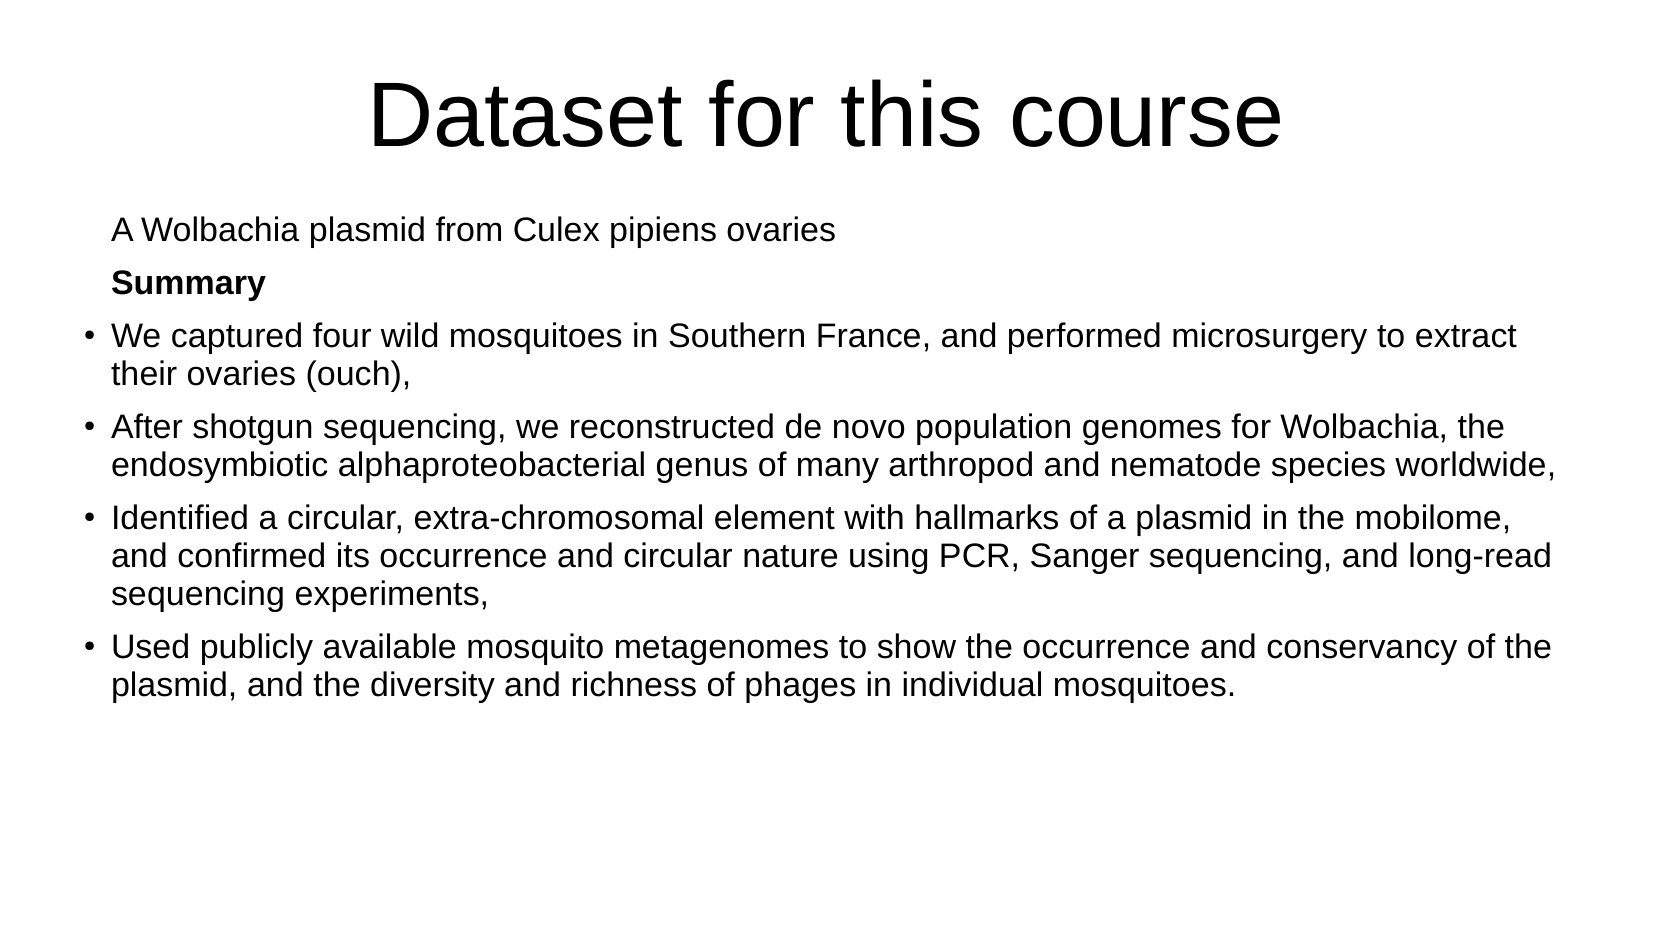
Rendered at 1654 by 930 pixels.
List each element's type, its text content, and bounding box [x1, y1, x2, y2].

title Dataset for this course [82, 37, 1571, 193]
list A Wolbachia plasmid from Culex pipiens ovaries Summary We captured four wild mosquitoes in Southern France, and performed microsurgery to extract their ovaries (ouch), After shotgun sequencing, we reconstructed de novo population genomes for Wolbachia, the endosymbiotic alphaproteobacterial genus of many arthropod and nematode species worldwide, Identified a circular, extra-chromosomal element with hallmarks of a plasmid in the mobilome, and confirmed its occurrence and circular nature using PCR, Sanger sequencing, and long-read sequencing experiments, Used publicly available mosquito metagenomes to show the occurrence and conservancy of the plasmid, and the diversity and richness of phages in individual mosquitoes. [75, 210, 1563, 751]
